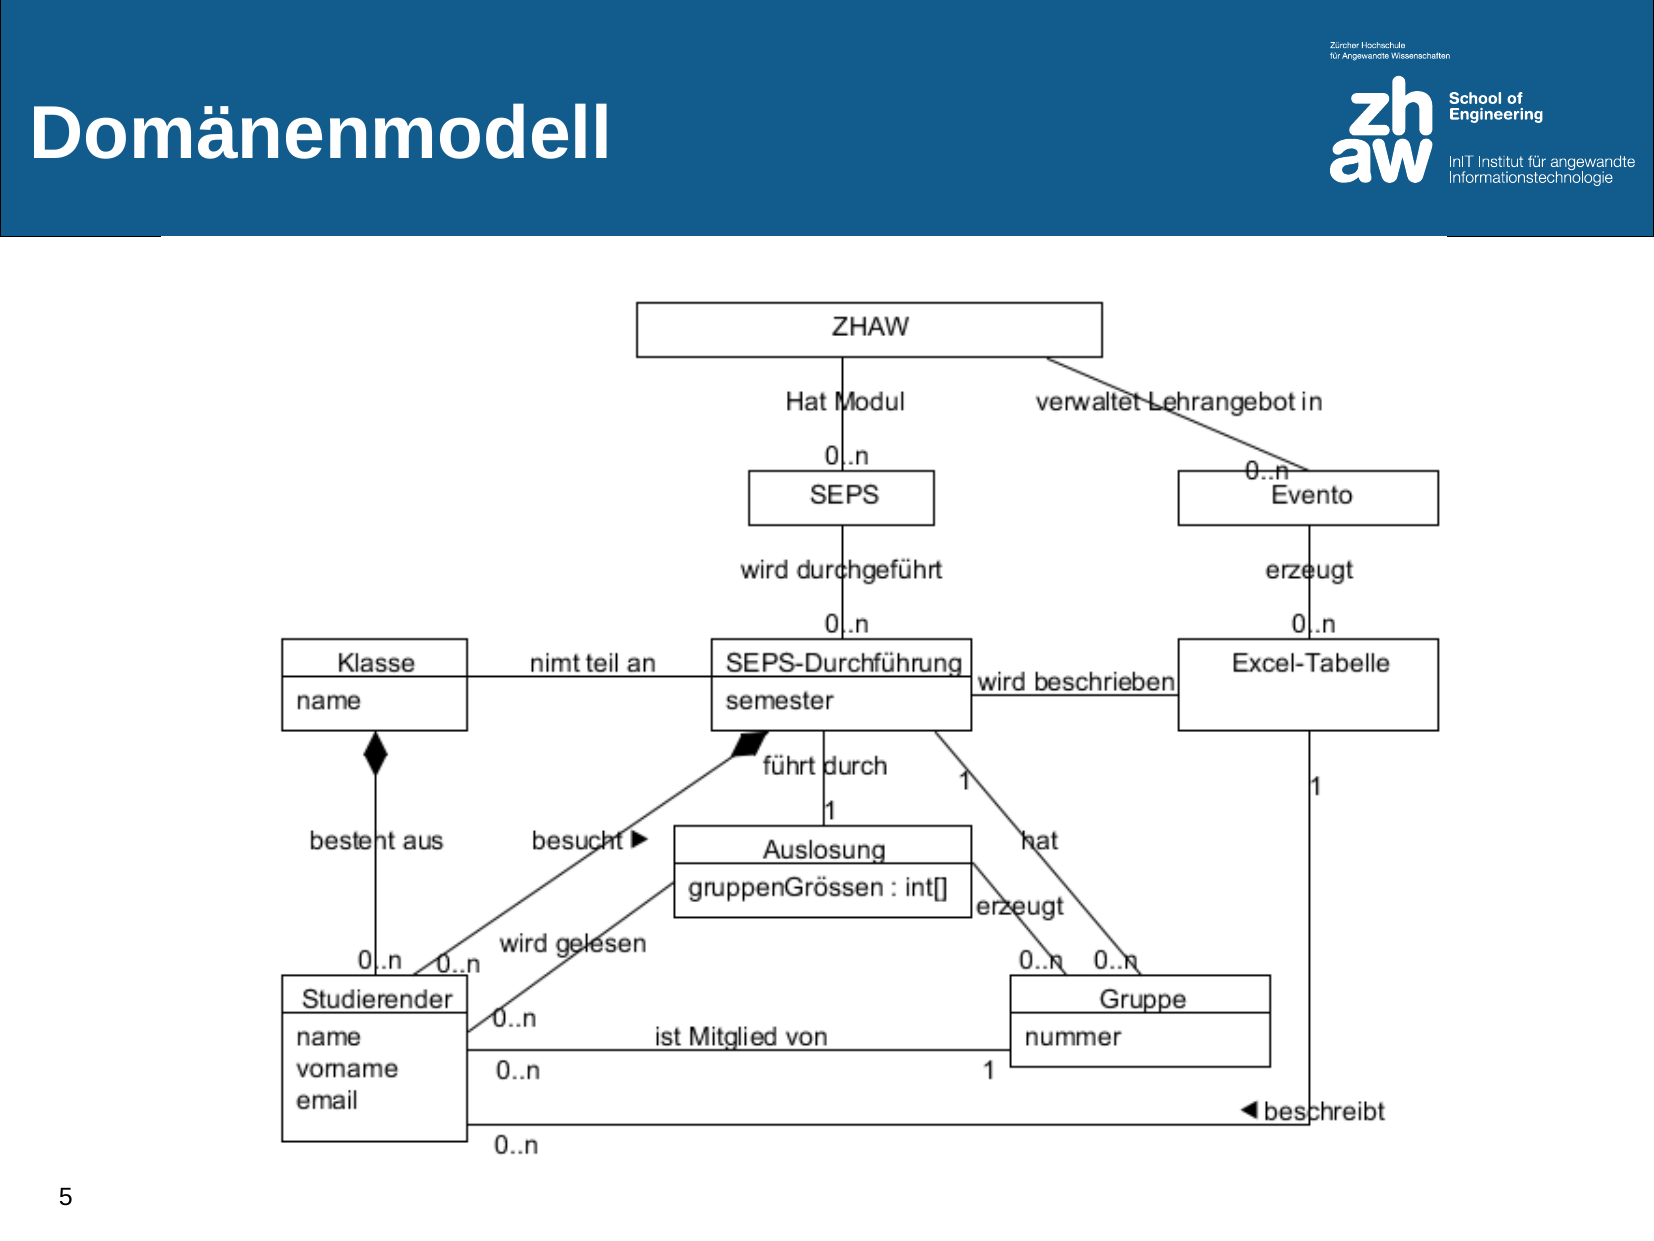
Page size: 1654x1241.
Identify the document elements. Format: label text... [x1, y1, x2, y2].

title Domänenmodell [29, 29, 1442, 237]
picture [161, 236, 1477, 1199]
